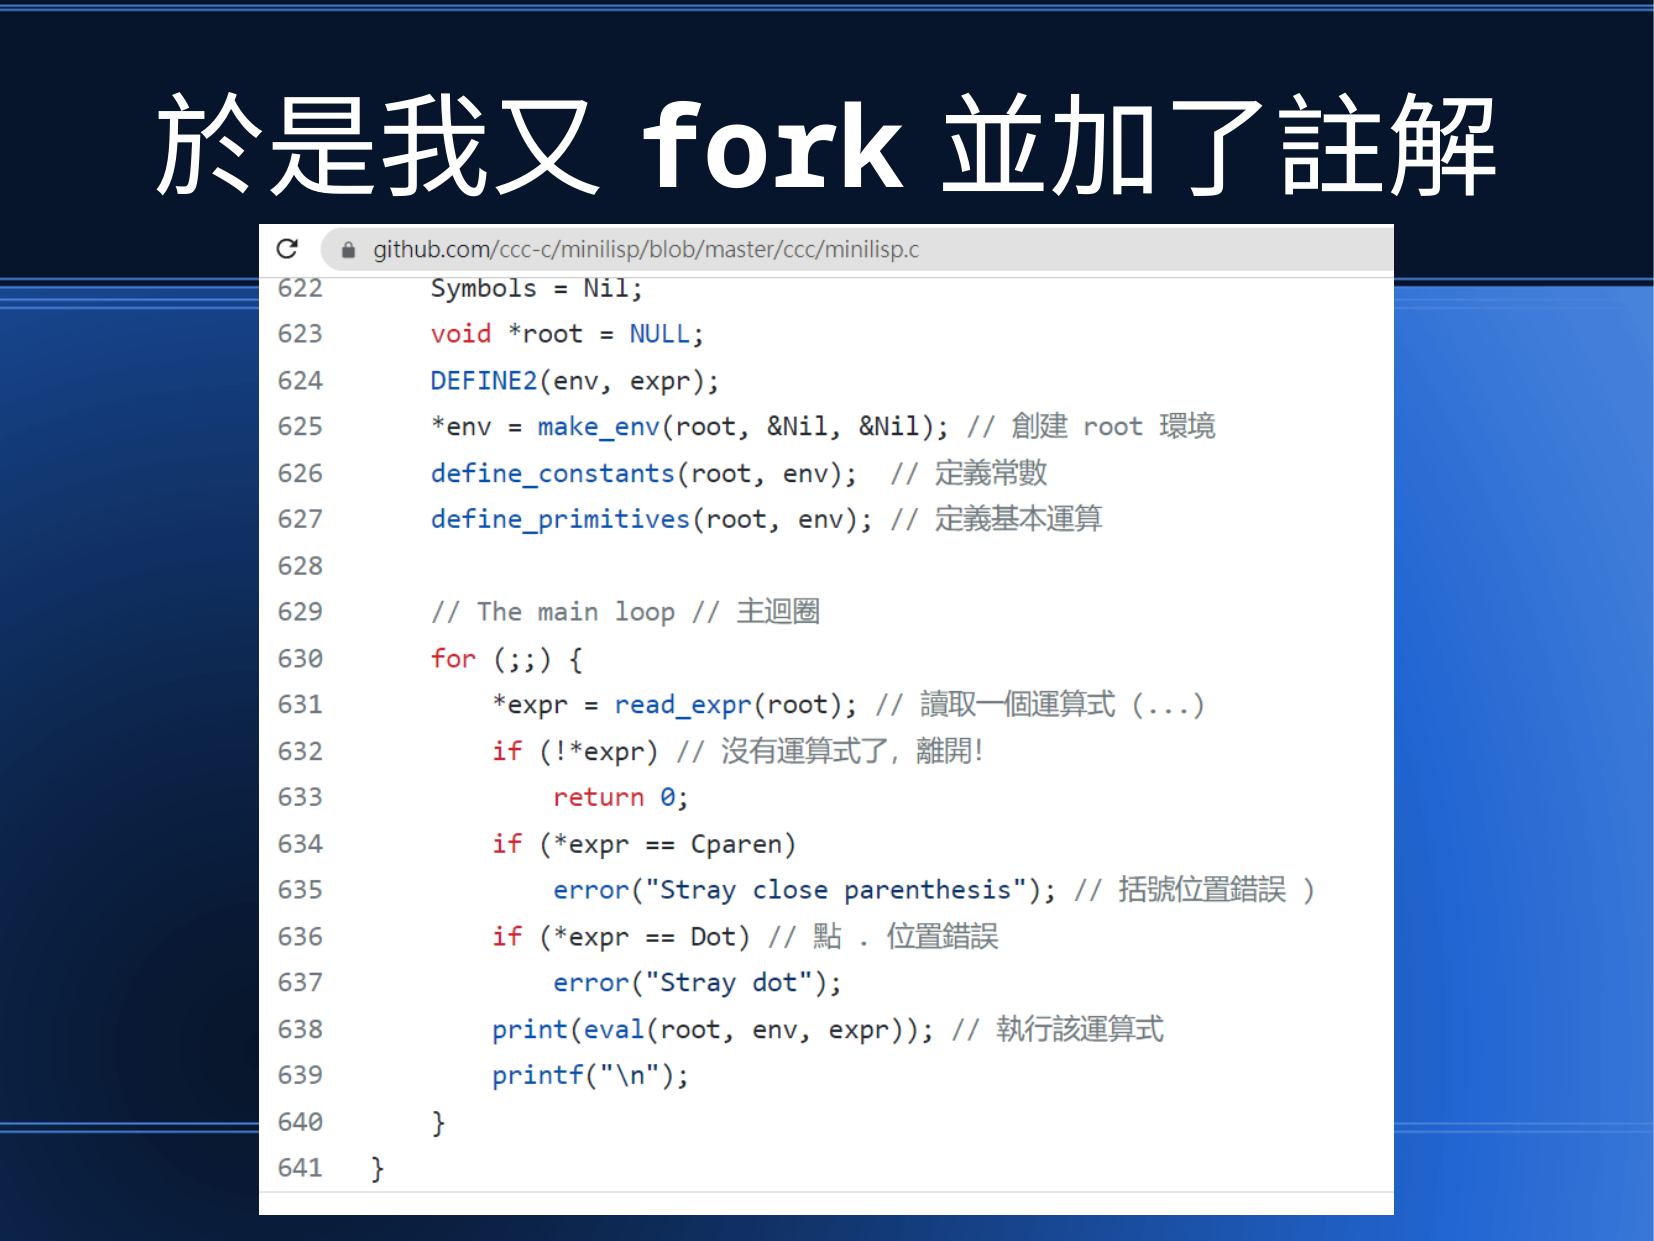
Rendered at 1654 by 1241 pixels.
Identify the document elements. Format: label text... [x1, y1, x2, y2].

title 於是我又fork並加了註解 [82, 35, 1571, 243]
picture [0, 0, 1654, 1241]
